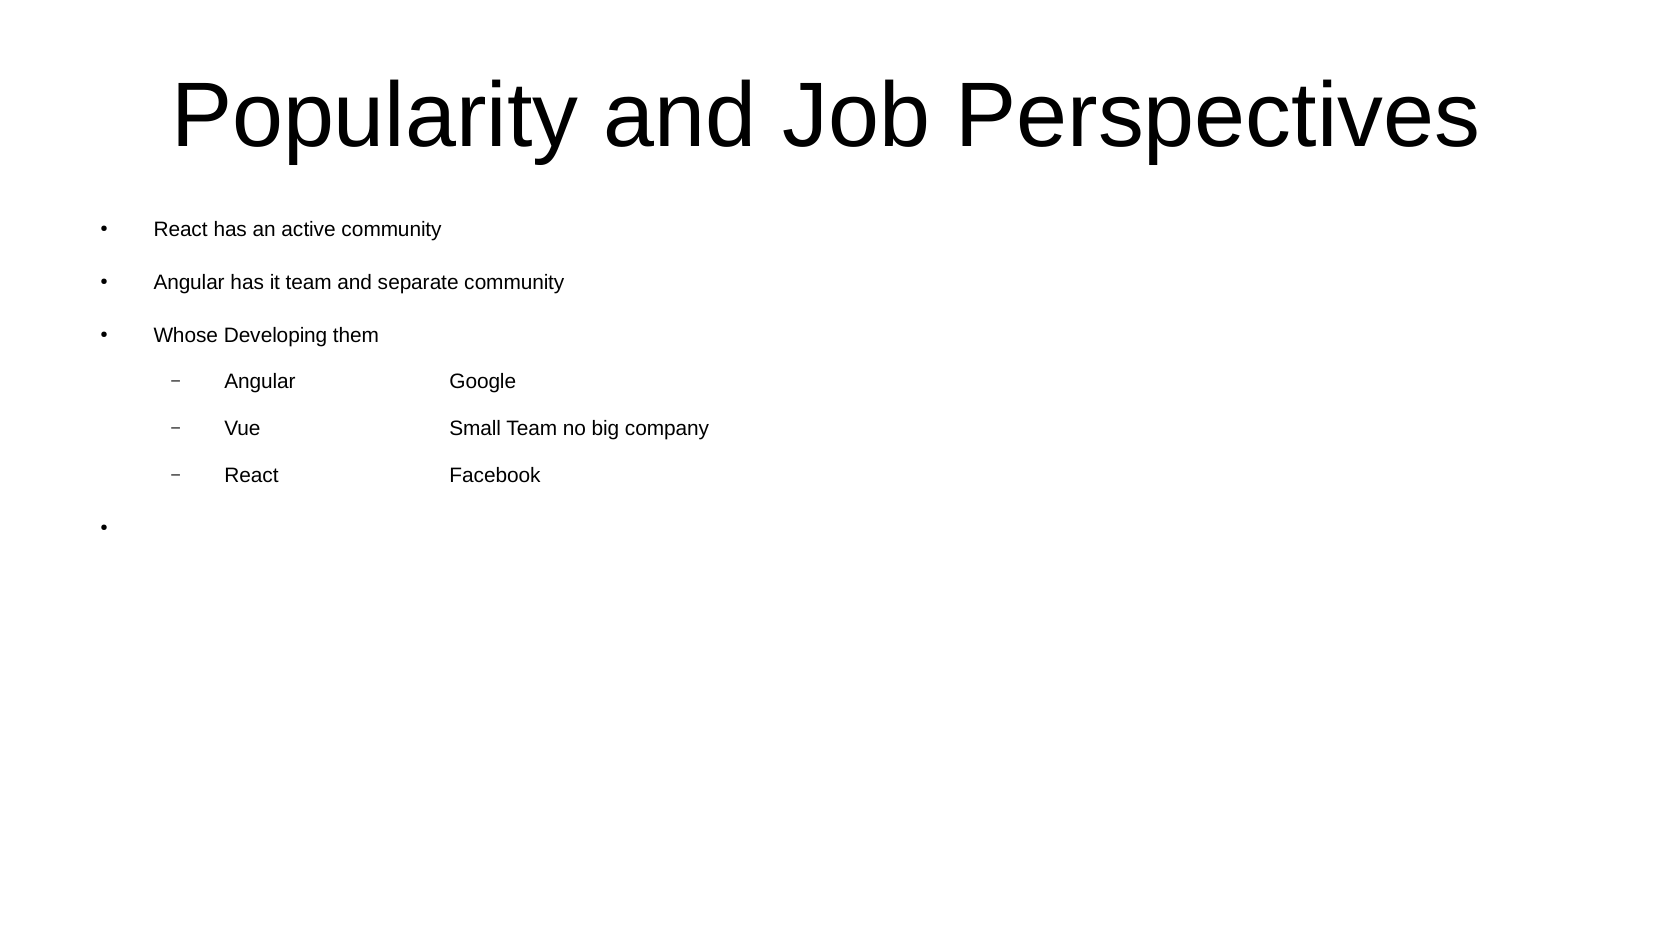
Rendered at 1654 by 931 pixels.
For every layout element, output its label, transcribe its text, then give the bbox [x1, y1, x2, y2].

title Popularity and Job Perspectives [82, 37, 1571, 193]
list React has an active community Angular has it team and separate community Whose Developing them Angular Google Vue Small Team no big company React Facebook [82, 217, 1576, 931]
